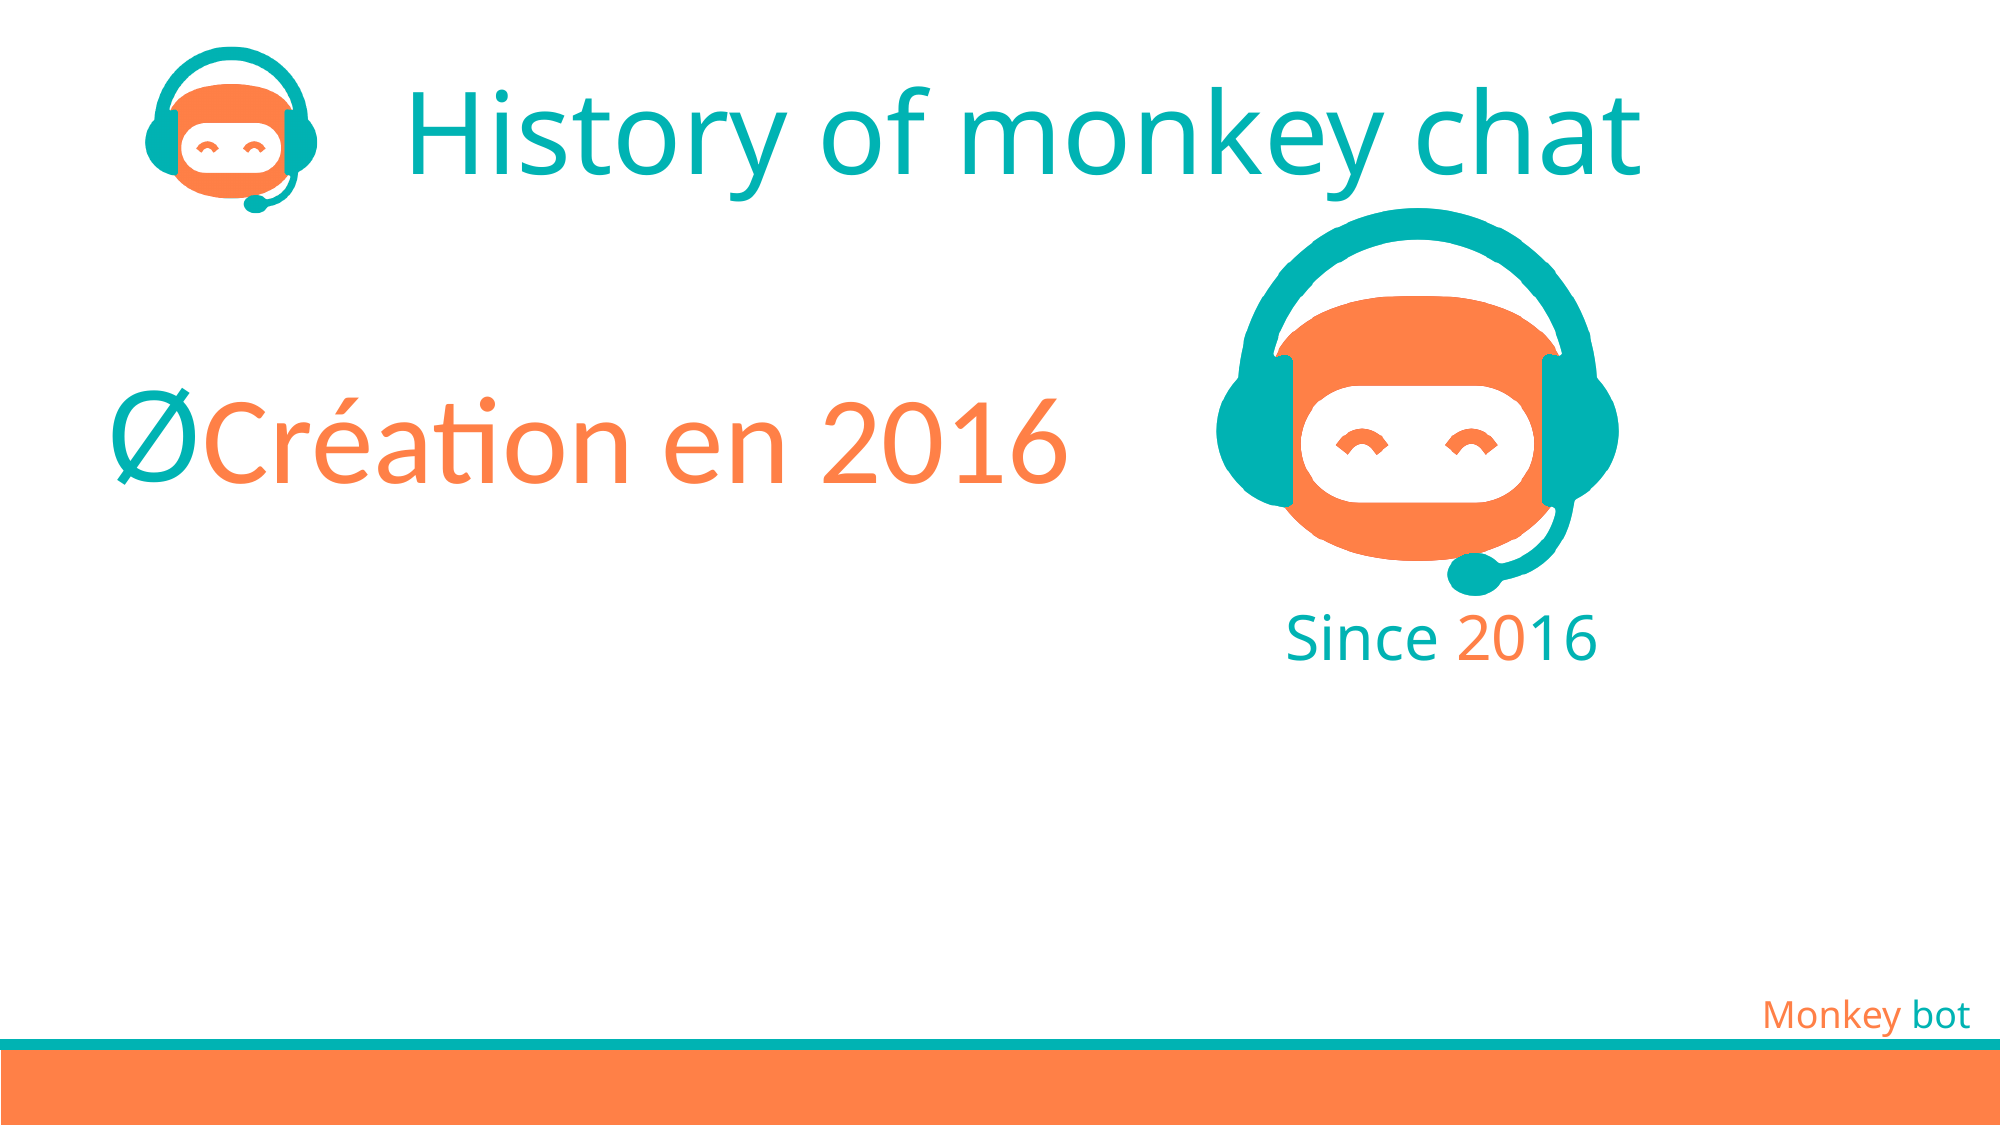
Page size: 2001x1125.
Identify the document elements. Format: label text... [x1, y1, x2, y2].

picture [1174, 158, 1660, 644]
picture [127, 25, 335, 234]
text_box Monkey bot [1746, 983, 2000, 1044]
text_box Since 2016 [1270, 590, 1660, 682]
text_box Création en 2016 [90, 350, 1660, 720]
text_box History of monkey chat [387, 52, 1692, 207]
